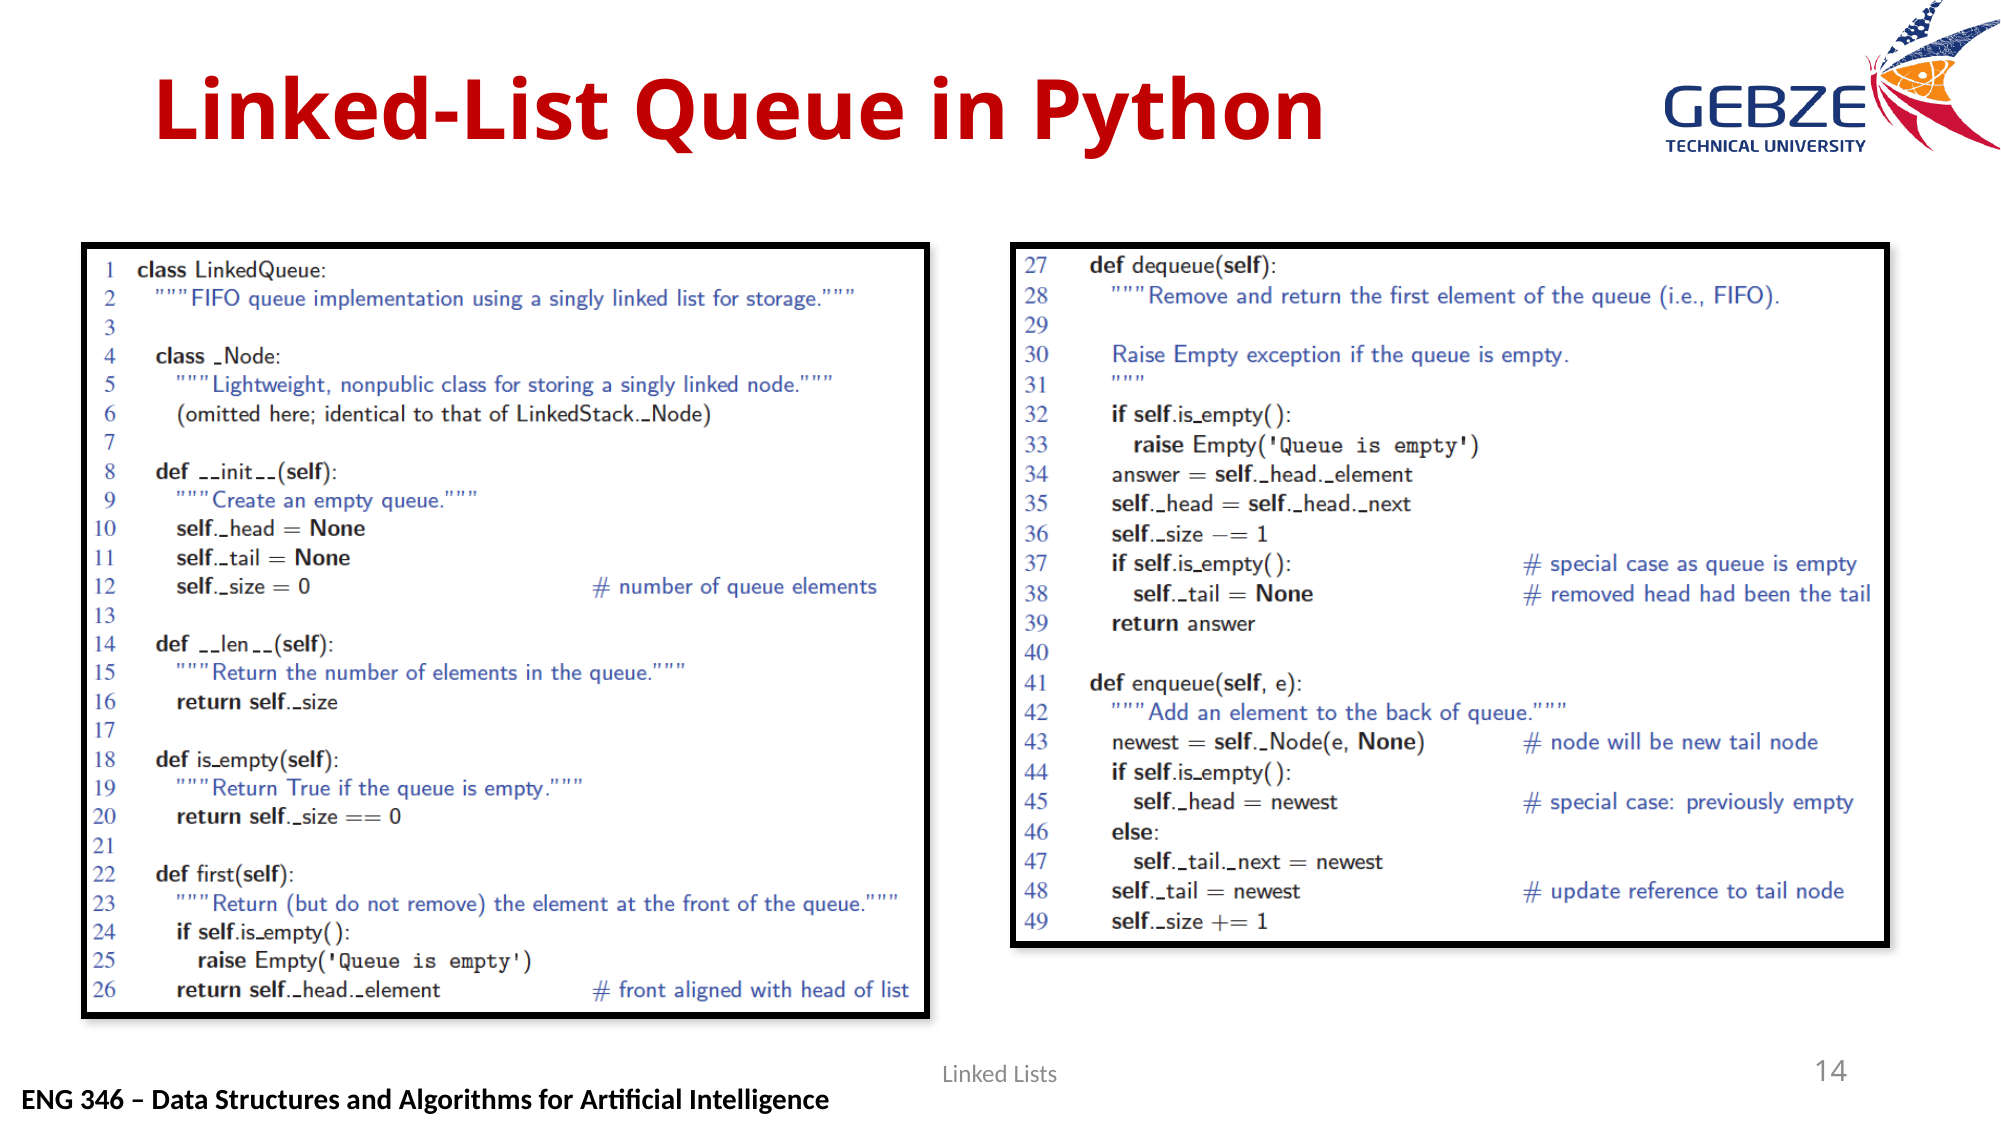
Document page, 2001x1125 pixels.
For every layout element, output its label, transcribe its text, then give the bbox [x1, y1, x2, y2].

title Linked-List Queue in Python [137, 59, 1863, 166]
picture [87, 248, 924, 1013]
picture [1665, 0, 2001, 152]
footer Linked Lists [662, 1042, 1338, 1103]
picture [1016, 248, 1885, 942]
slide_number <number> [1412, 1042, 1863, 1103]
